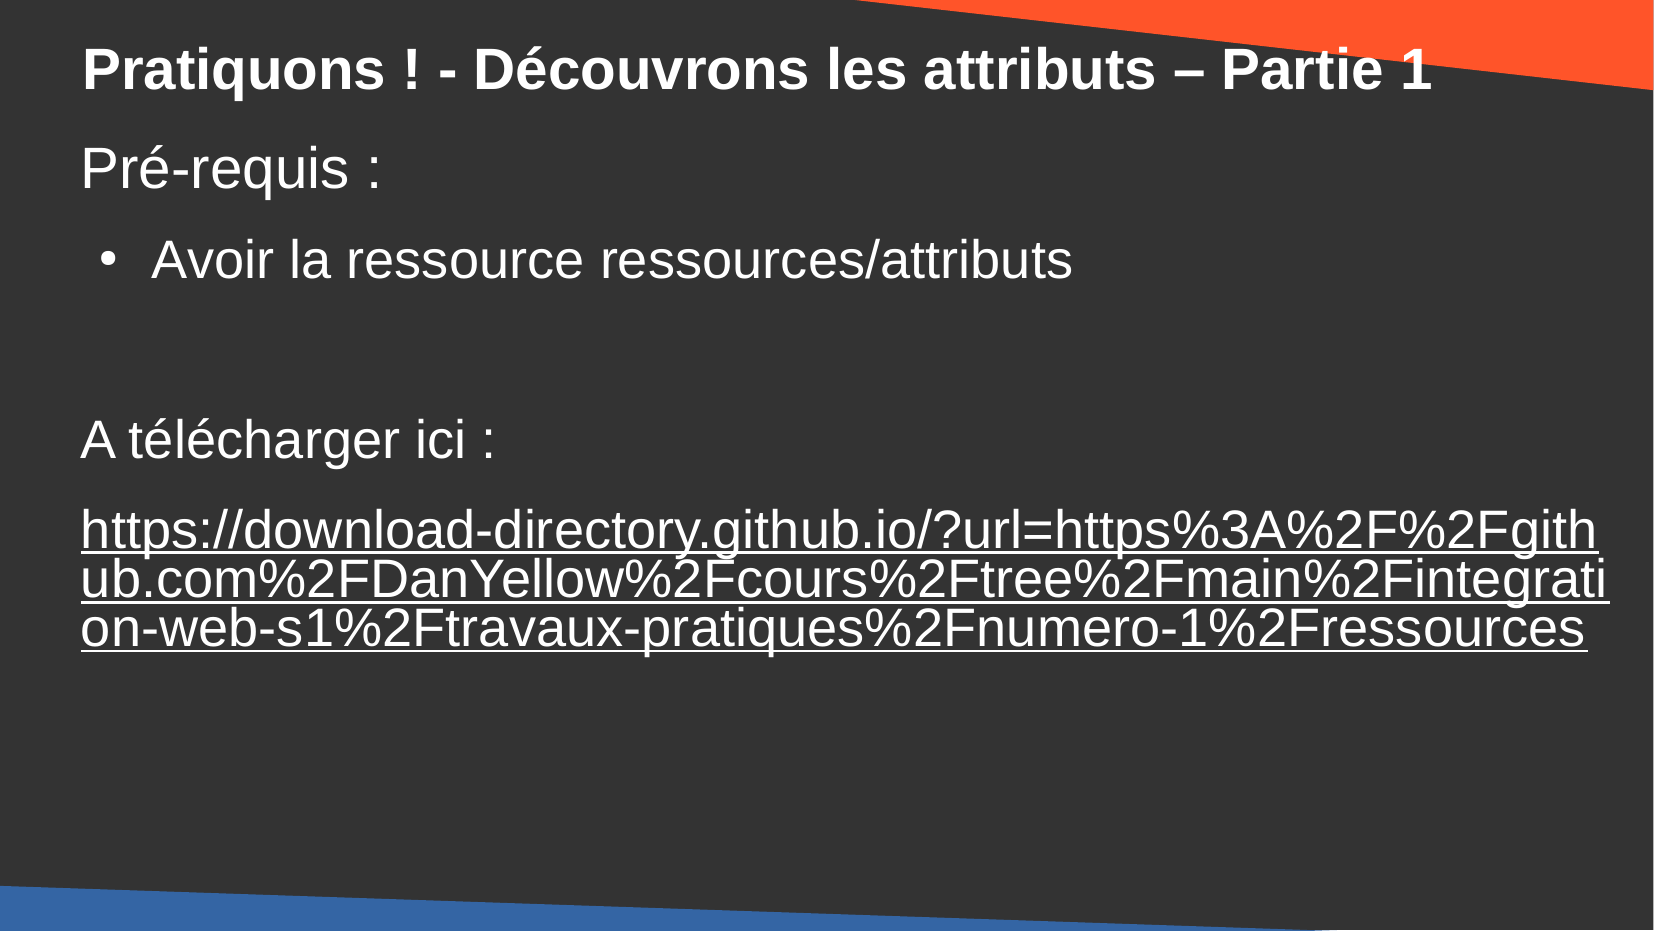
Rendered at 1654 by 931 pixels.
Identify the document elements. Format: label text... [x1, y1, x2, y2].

list Pré-requis : Avoir la ressource ressources/attributs A télécharger ici : https://download-directory.github.io/?url=https%3A%2F%2Fgithub.com%2FDanYellow%2Fcours%2Ftree%2Fmain%2Fintegration-web-s1%2Ftravaux-pratiques%2Fnumero-1%2Fressources [80, 135, 1620, 721]
title Pratiquons ! - Découvrons les attributs – Partie 1 [82, 37, 1571, 114]
text_box [854, 0, 1654, 91]
text_box [0, 885, 1337, 931]
